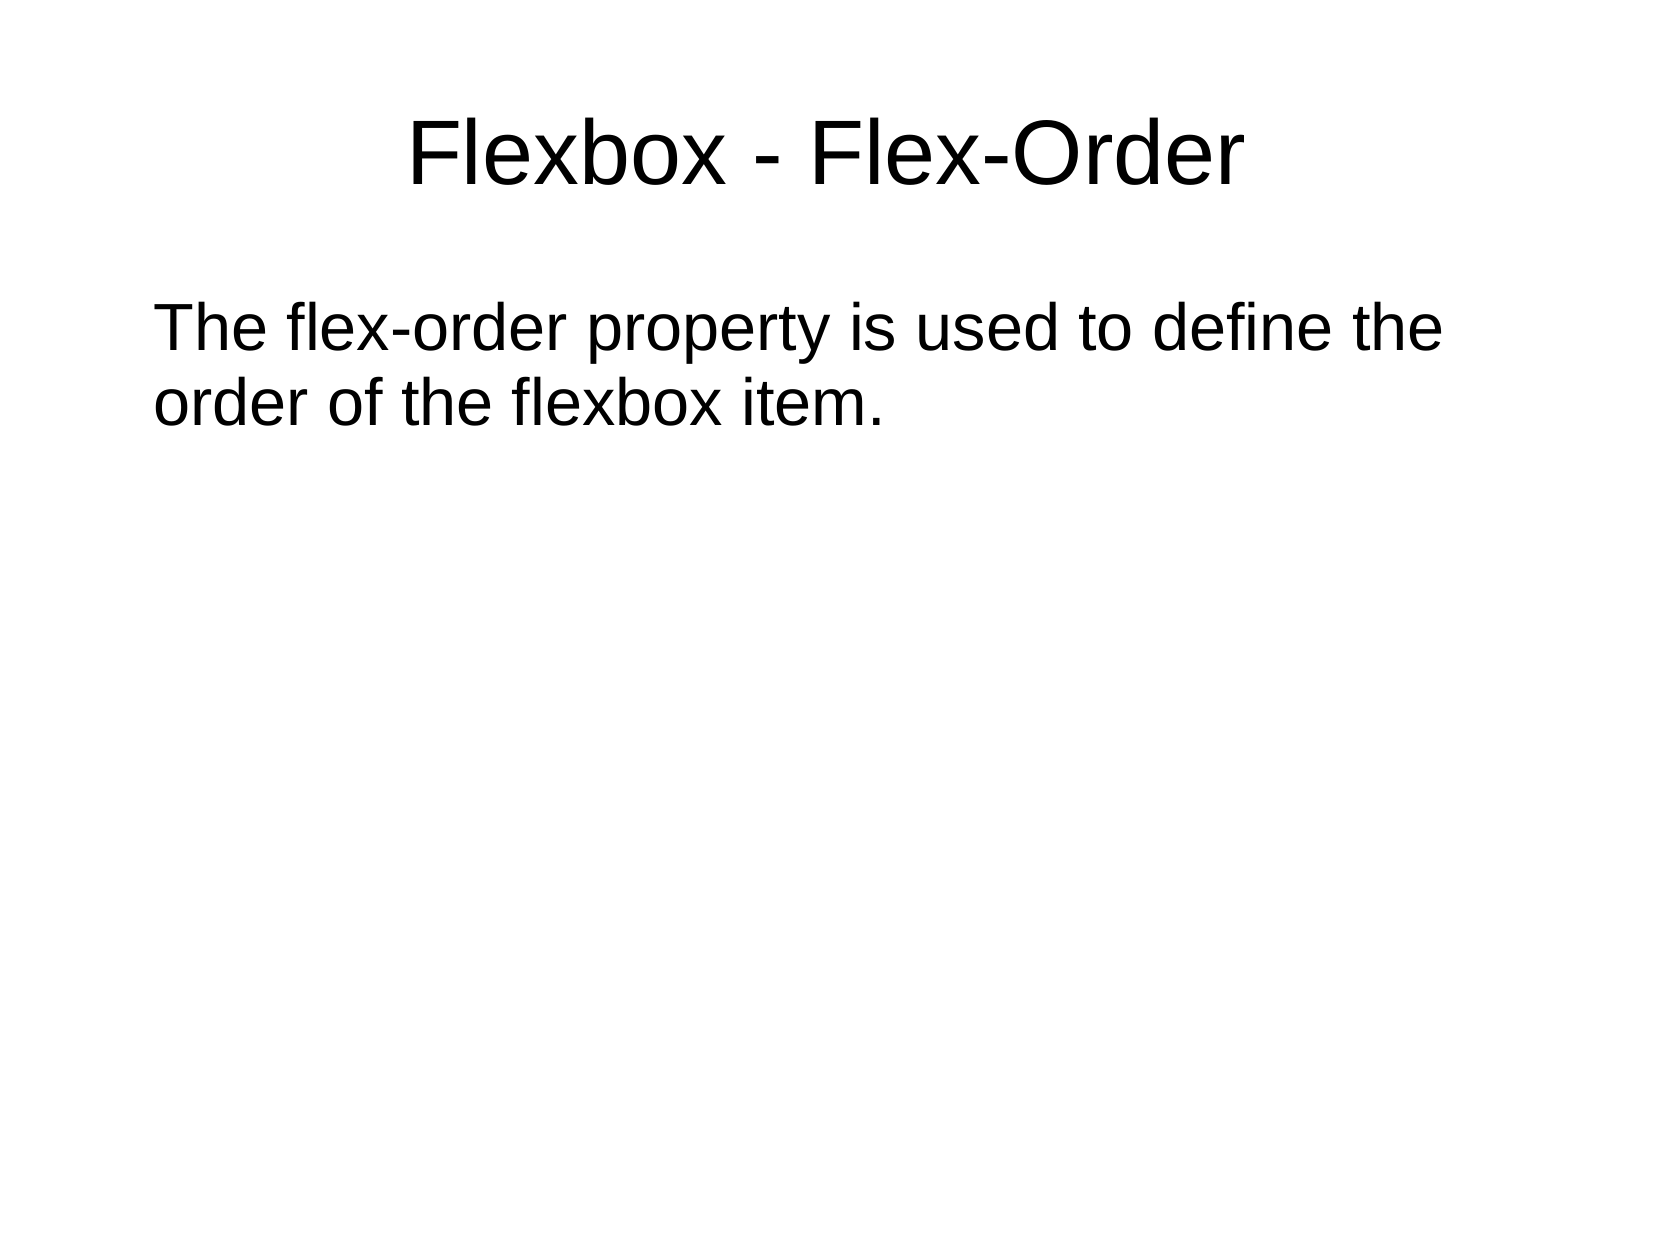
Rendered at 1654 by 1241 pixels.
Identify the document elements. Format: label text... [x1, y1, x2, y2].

list The flex-order property is used to define the order of the flexbox item. [82, 290, 1571, 1010]
title Flexbox - Flex-Order [82, 49, 1571, 257]
